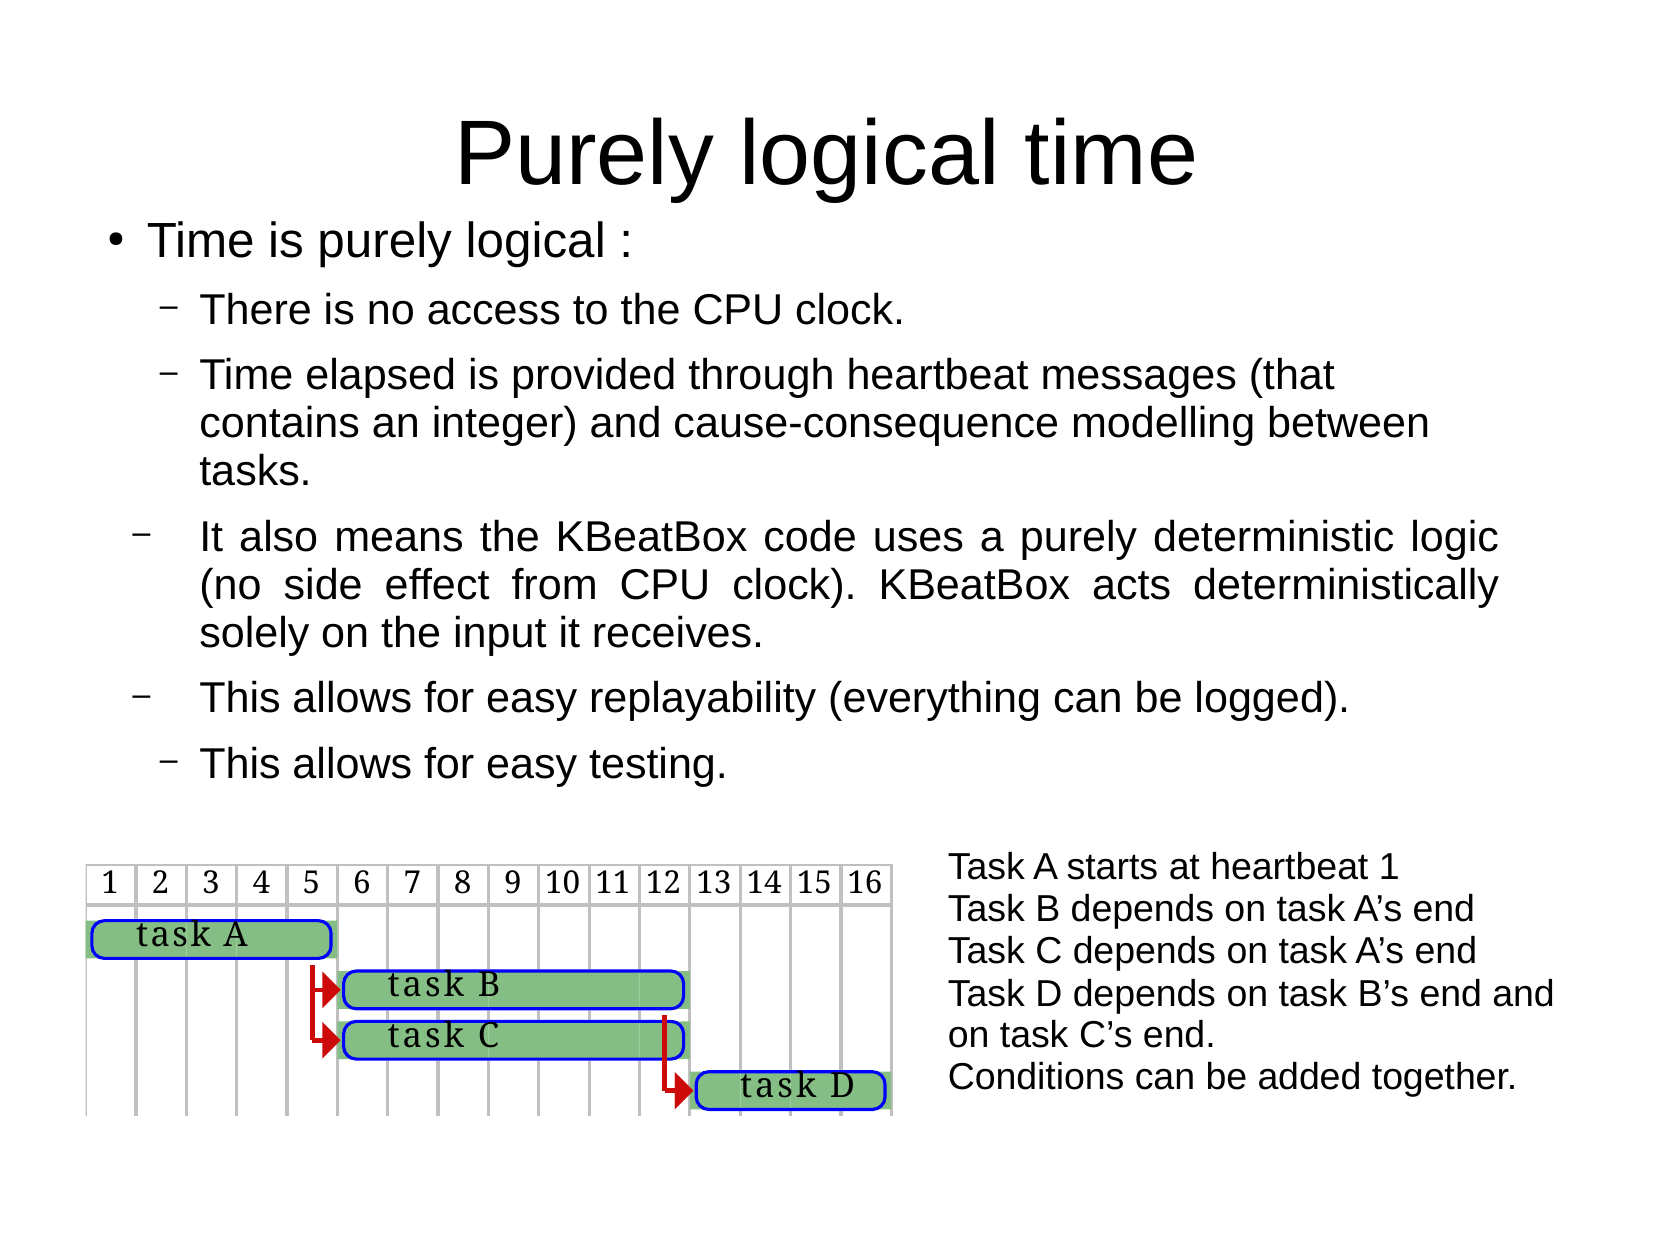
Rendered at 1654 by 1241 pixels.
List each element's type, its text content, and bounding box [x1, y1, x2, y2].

picture [85, 864, 898, 1123]
list Time is purely logical : There is no access to the CPU clock. Time elapsed is provided through heartbeat messages (that contains an integer) and cause-consequence modelling between tasks. It also means the KBeatBox code uses a purely deterministic logic (no side effect from CPU clock). KBeatBox acts deterministically solely on the input it receives. This allows for easy replayability (everything can be logged). This allows for easy testing. [94, 212, 1501, 792]
title Purely logical time [82, 49, 1571, 257]
text_box Task A starts at heartbeat 1 Task B depends on task A’s end Task C depends on task A’s end Task D depends on task B’s end and on task C’s end. Conditions can be added together. [933, 838, 1583, 1123]
